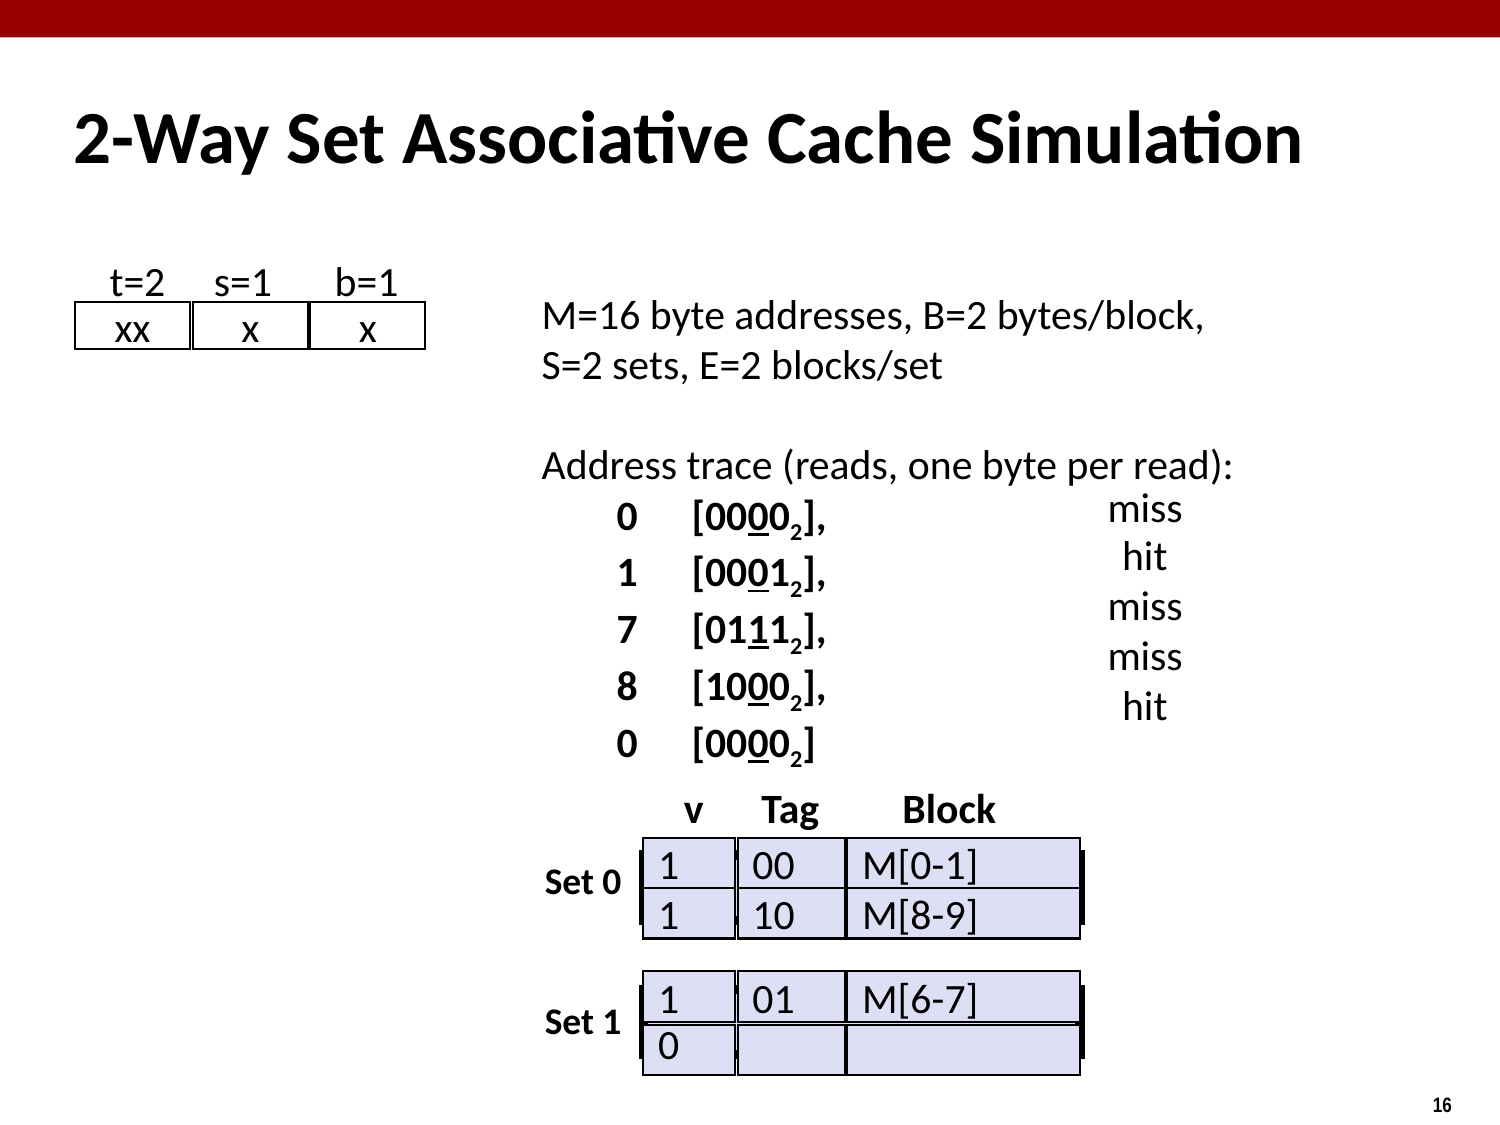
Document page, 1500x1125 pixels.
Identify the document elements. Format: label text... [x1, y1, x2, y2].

text_box Tag [746, 774, 835, 838]
text_box xx [74, 302, 191, 349]
text_box hit [1107, 687, 1183, 735]
text_box 0 [643, 1025, 735, 1075]
text_box miss [1092, 489, 1198, 537]
text_box 01 [737, 971, 845, 1022]
text_box Block [887, 774, 1012, 838]
title 2-Way Set Associative Cache Simulation [58, 71, 1388, 197]
text_box M[8-9] [847, 888, 1081, 939]
text_box 1 [643, 888, 735, 939]
text_box 1 [643, 838, 735, 888]
text_box miss [1092, 637, 1198, 685]
text_box x [310, 302, 426, 349]
text_box M[6-7] [847, 971, 1081, 1022]
text_box s=1 [198, 247, 288, 302]
text_box v [669, 774, 719, 838]
text_box 00 [737, 838, 845, 888]
text_box miss [1092, 587, 1198, 635]
text_box x [192, 302, 308, 349]
text_box [643, 989, 1081, 1075]
text_box 10 [737, 888, 845, 939]
text_box Set 1 [530, 989, 637, 1050]
text_box hit [1107, 537, 1183, 585]
text_box Set 0 [530, 849, 637, 910]
text_box M=16 byte addresses, B=2 bytes/block, S=2 sets, E=2 blocks/set Address trace (reads, one byte per read): 0 [00002], 1 [00012], 7 [01112], 8 [10002], 0 [00002] [526, 280, 1425, 780]
text_box 1 [643, 971, 735, 1022]
text_box t=2 [94, 247, 181, 312]
text_box M[0-1] [847, 838, 1081, 888]
text_box b=1 [319, 247, 414, 302]
